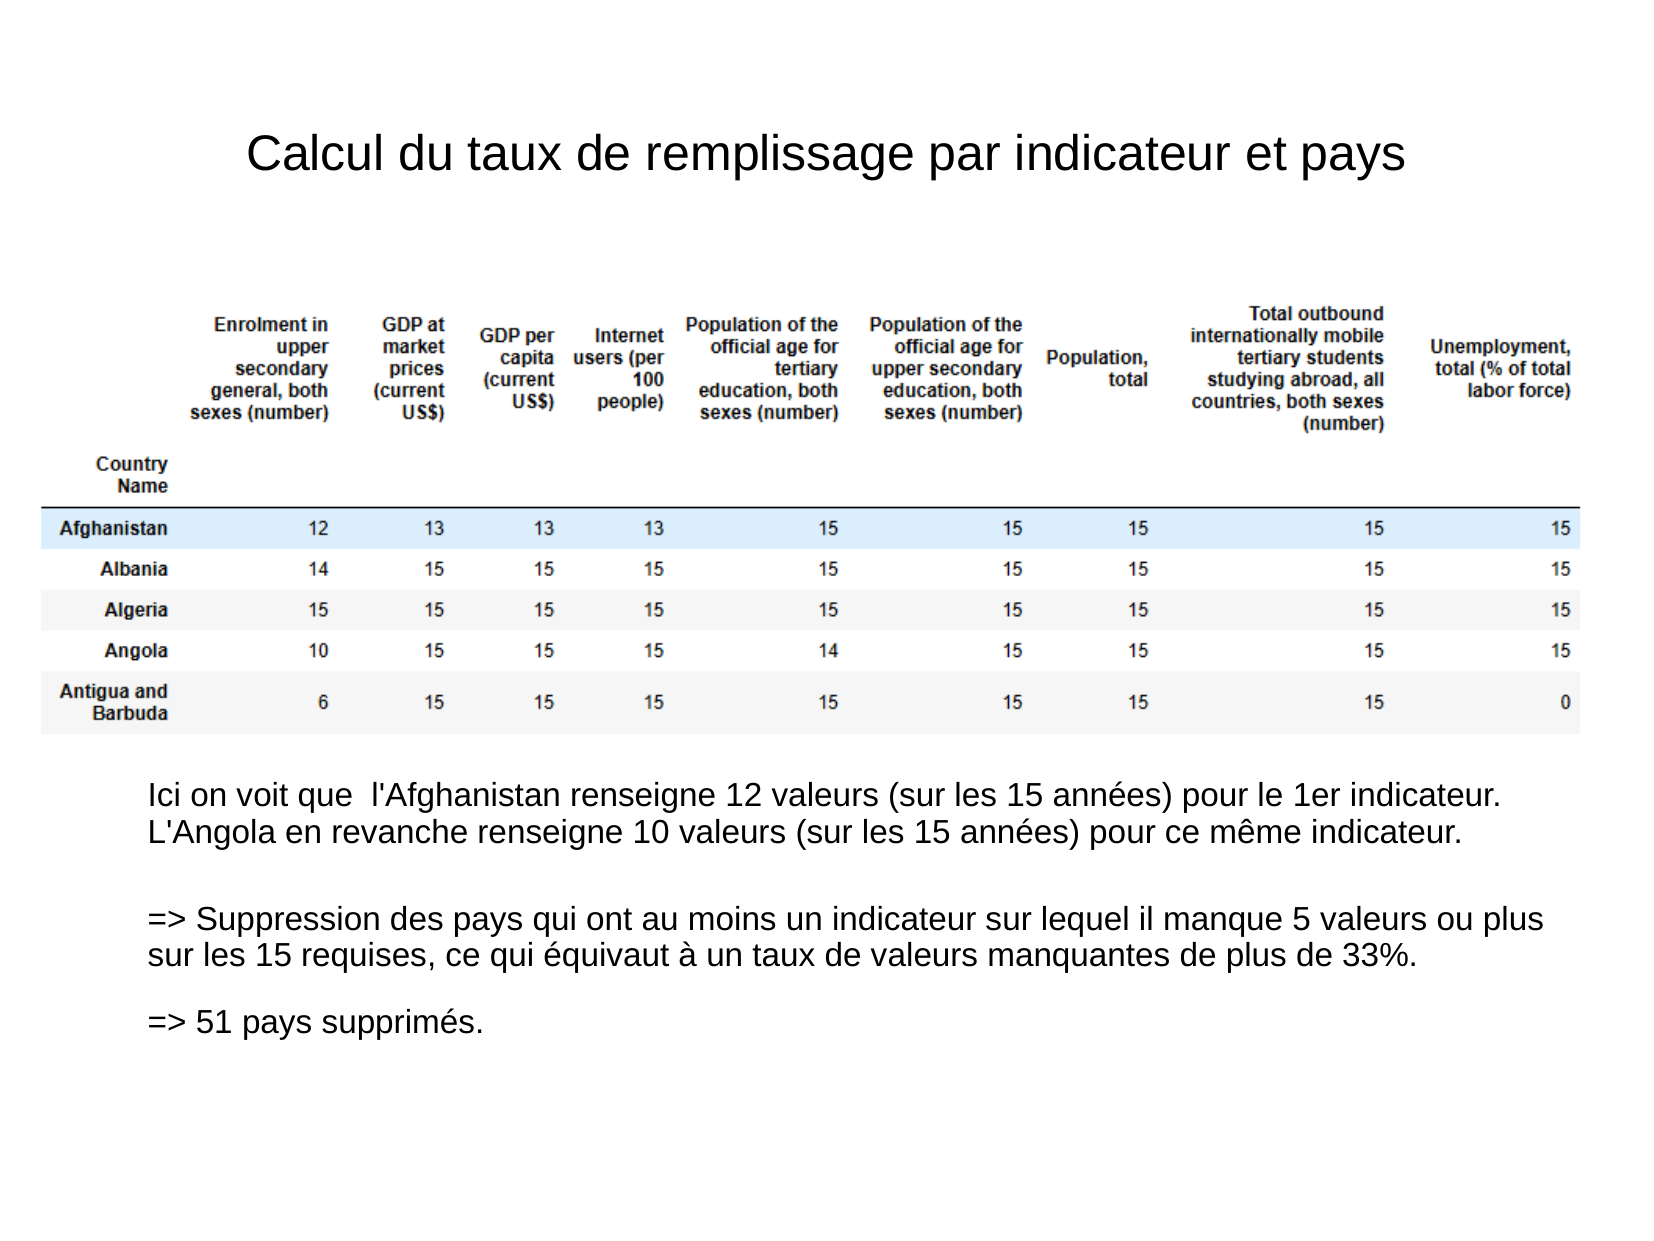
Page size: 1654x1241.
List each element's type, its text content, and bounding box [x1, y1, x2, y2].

picture [29, 297, 1596, 739]
title Calcul du taux de remplissage par indicateur et pays [82, 49, 1571, 257]
list Ici on voit que l'Afghanistan renseigne 12 valeurs (sur les 15 années) pour le 1er indicateur. L'Angola en revanche renseigne 10 valeurs (sur les 15 années) pour ce même indicateur. => Suppression des pays qui ont au moins un indicateur sur lequel il manque 5 valeurs ou plus sur les 15 requises, ce qui équivaut à un taux de valeurs manquantes de plus de 33%. => 51 pays supprimés. [76, 776, 1566, 1093]
